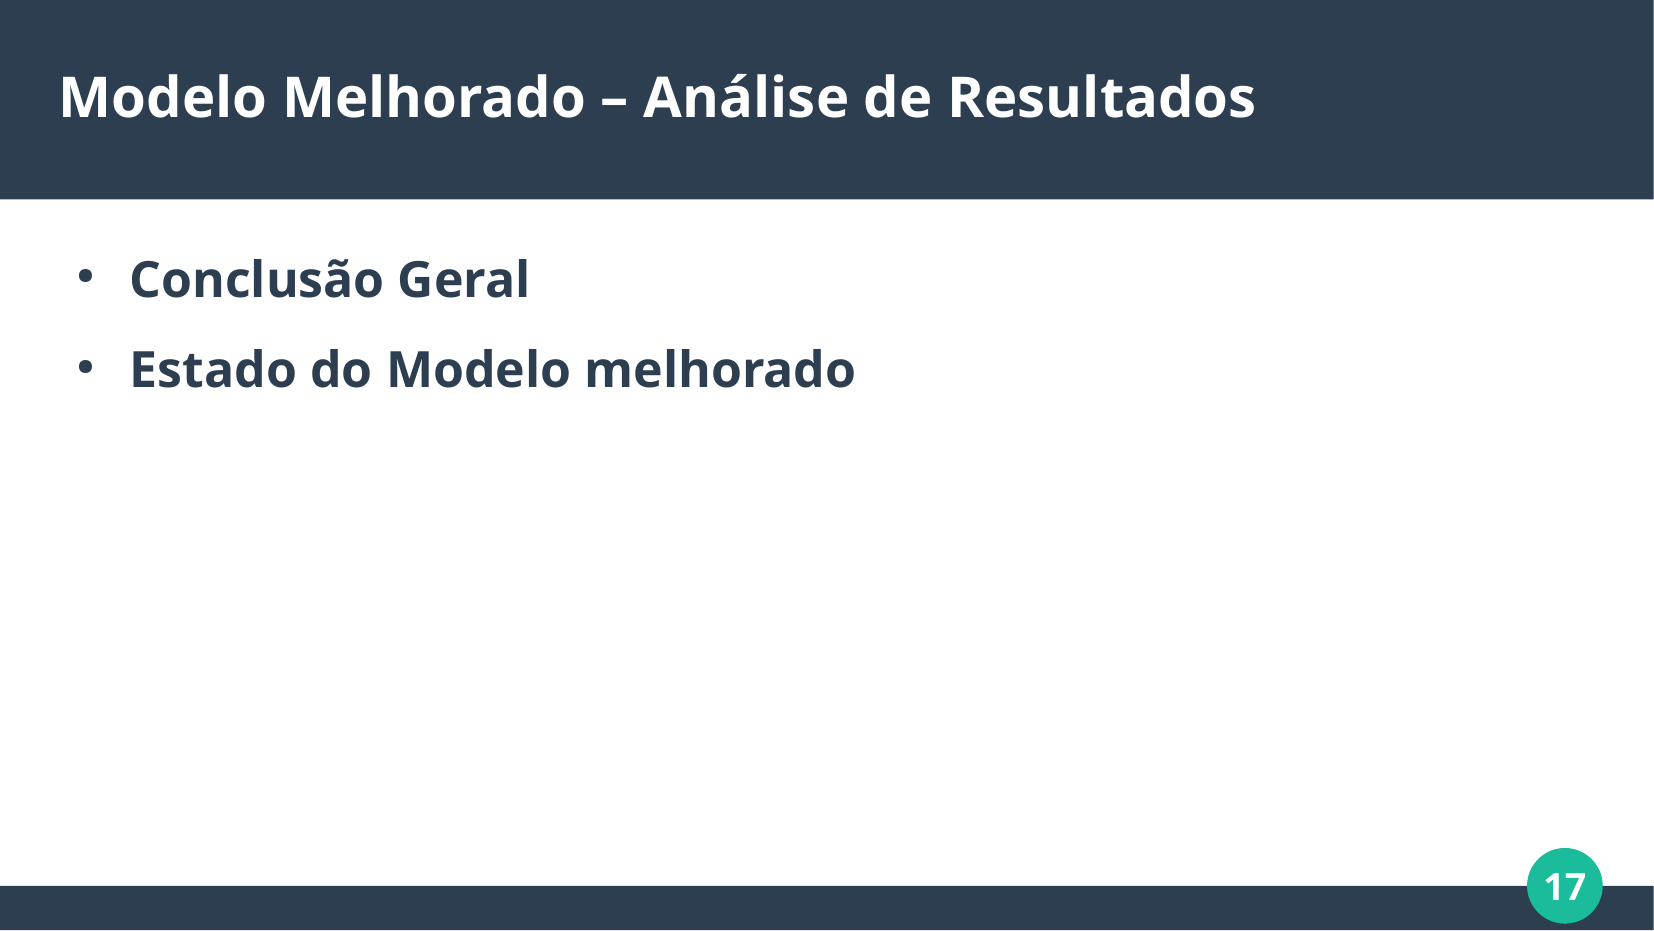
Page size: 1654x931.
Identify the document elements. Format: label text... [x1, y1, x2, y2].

title Modelo Melhorado – Análise de Resultados [58, 36, 1595, 155]
list Conclusão Geral Estado do Modelo melhorado [58, 243, 1595, 864]
